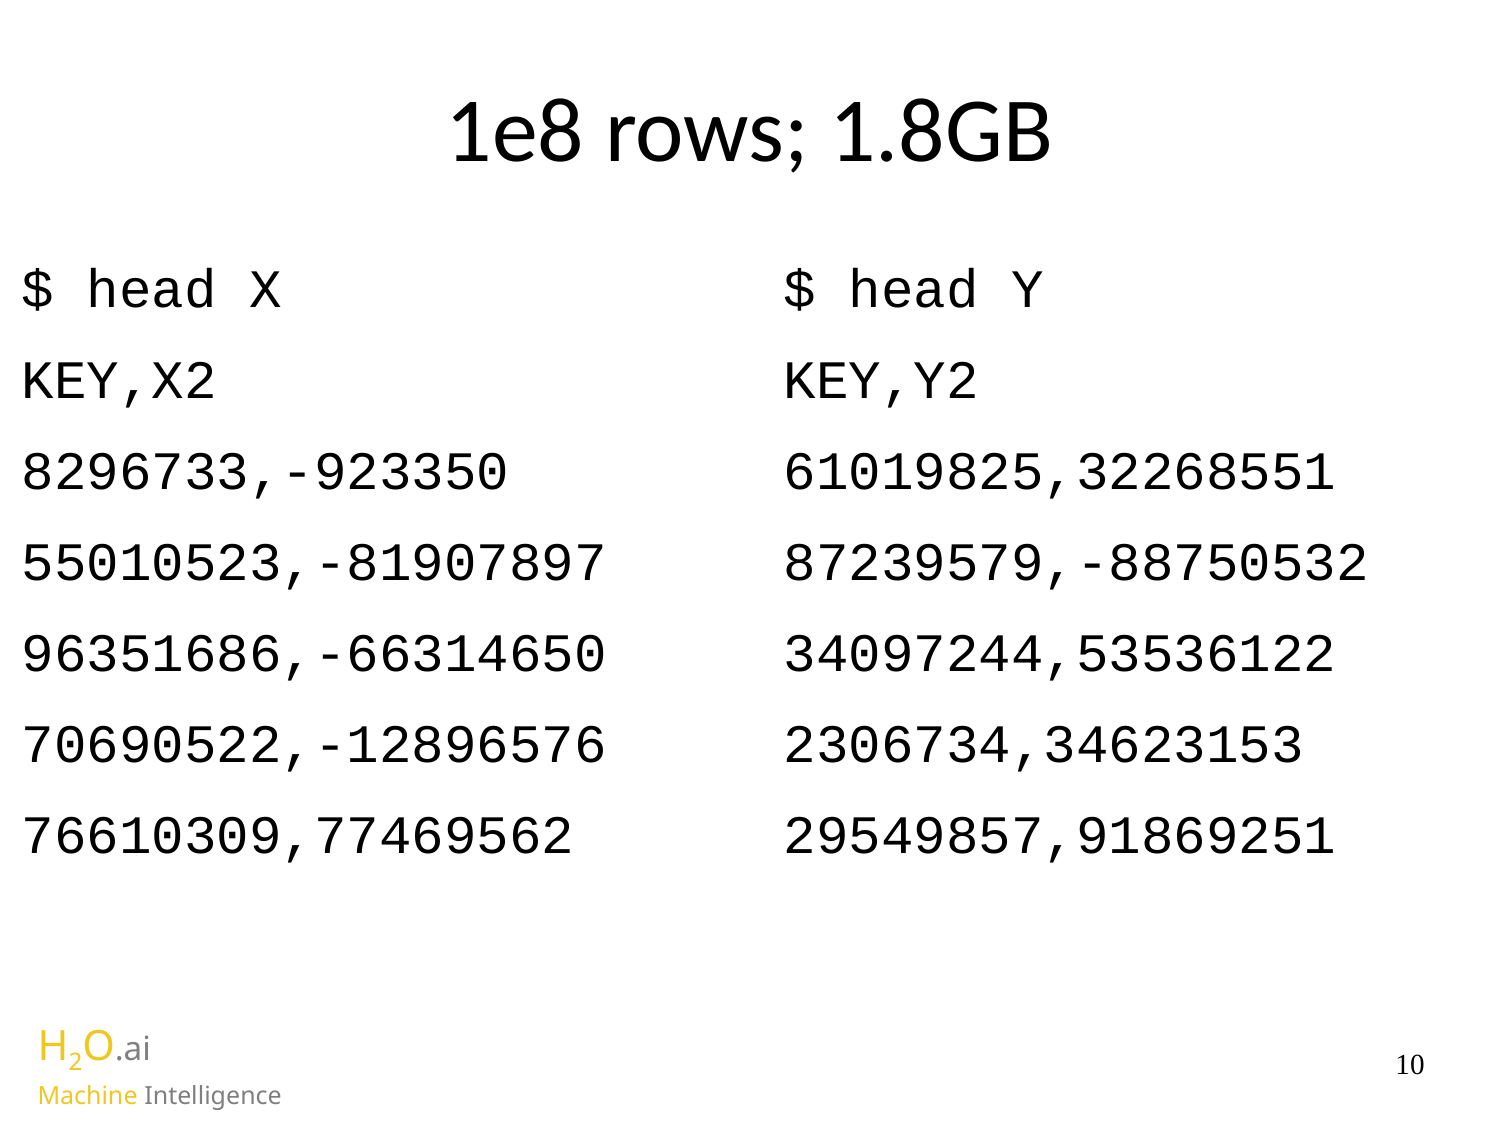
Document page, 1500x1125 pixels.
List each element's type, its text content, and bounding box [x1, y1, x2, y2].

title 1e8 rows; 1.8GB [75, 15, 1425, 263]
list $ head X KEY,X2 8296733,-923350 55010523,-81907897 96351686,-66314650 70690522,-12896576 76610309,77469562 [0, 262, 680, 1125]
list $ head Y KEY,Y2 61019825,32268551 87239579,-88750532 34097244,53536122 2306734,34623153 29549857,91869251 [712, 262, 1447, 1125]
